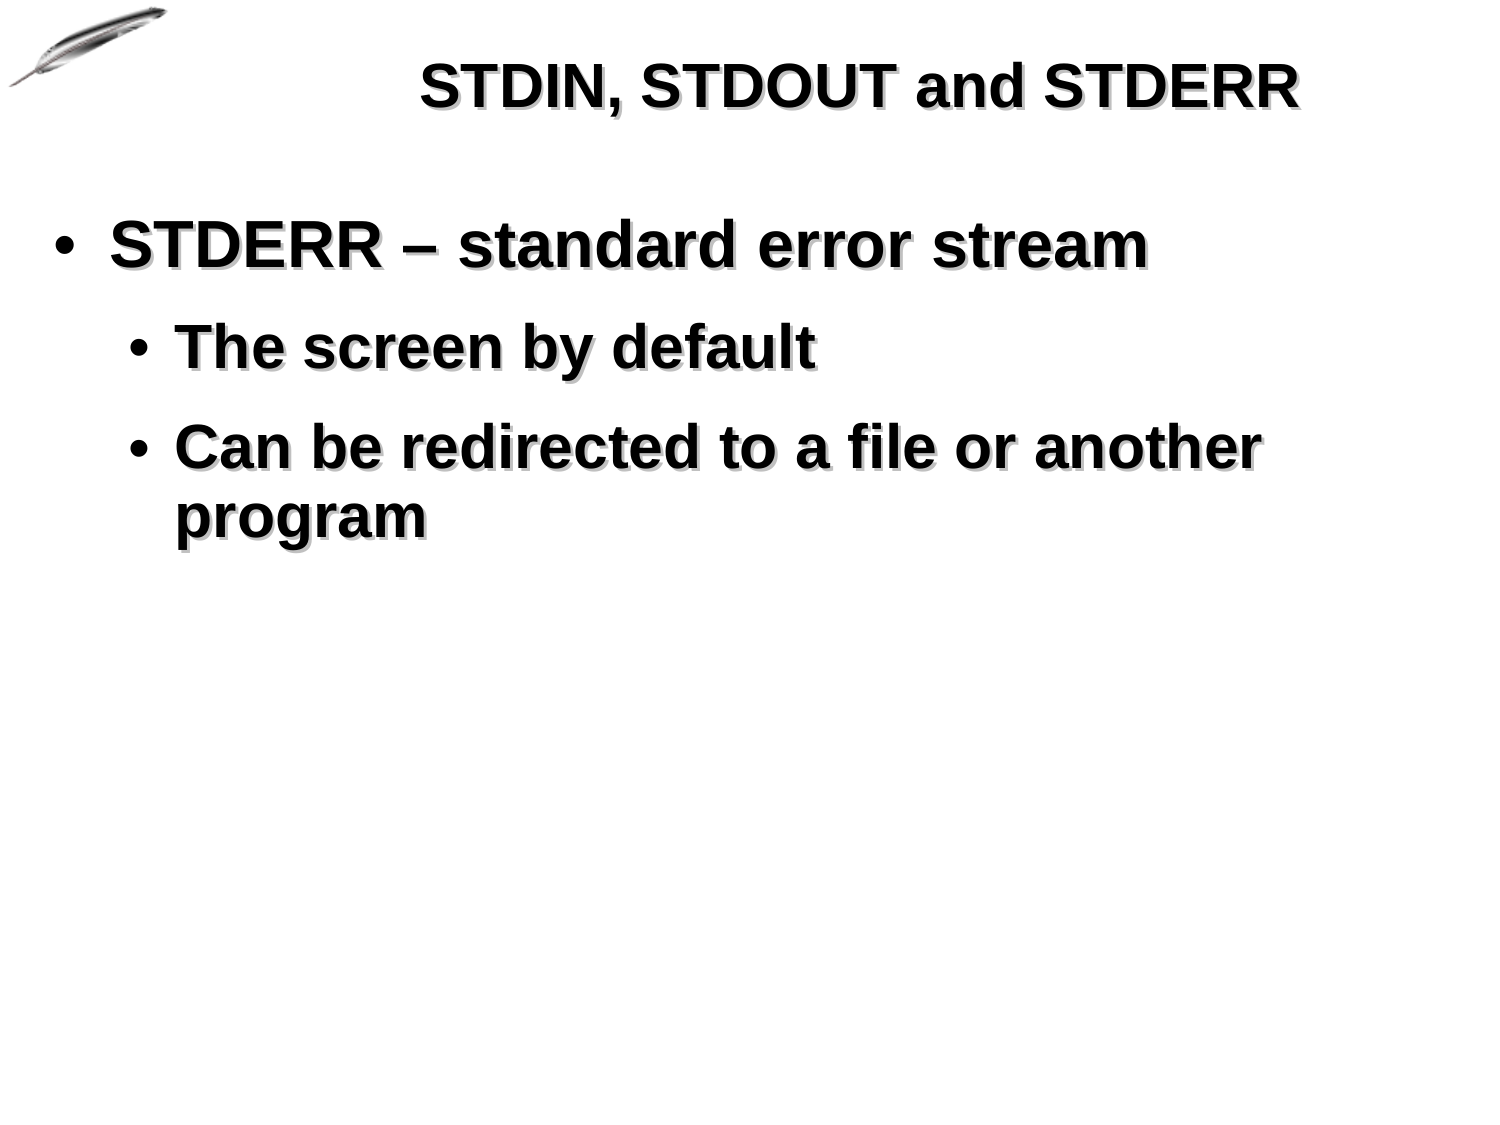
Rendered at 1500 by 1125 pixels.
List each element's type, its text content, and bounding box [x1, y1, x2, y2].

list STDERR – standard error stream The screen by default Can be redirected to a file or another program [53, 207, 1447, 1084]
picture [5, 5, 173, 89]
title STDIN, STDOUT and STDERR [419, 0, 1459, 179]
